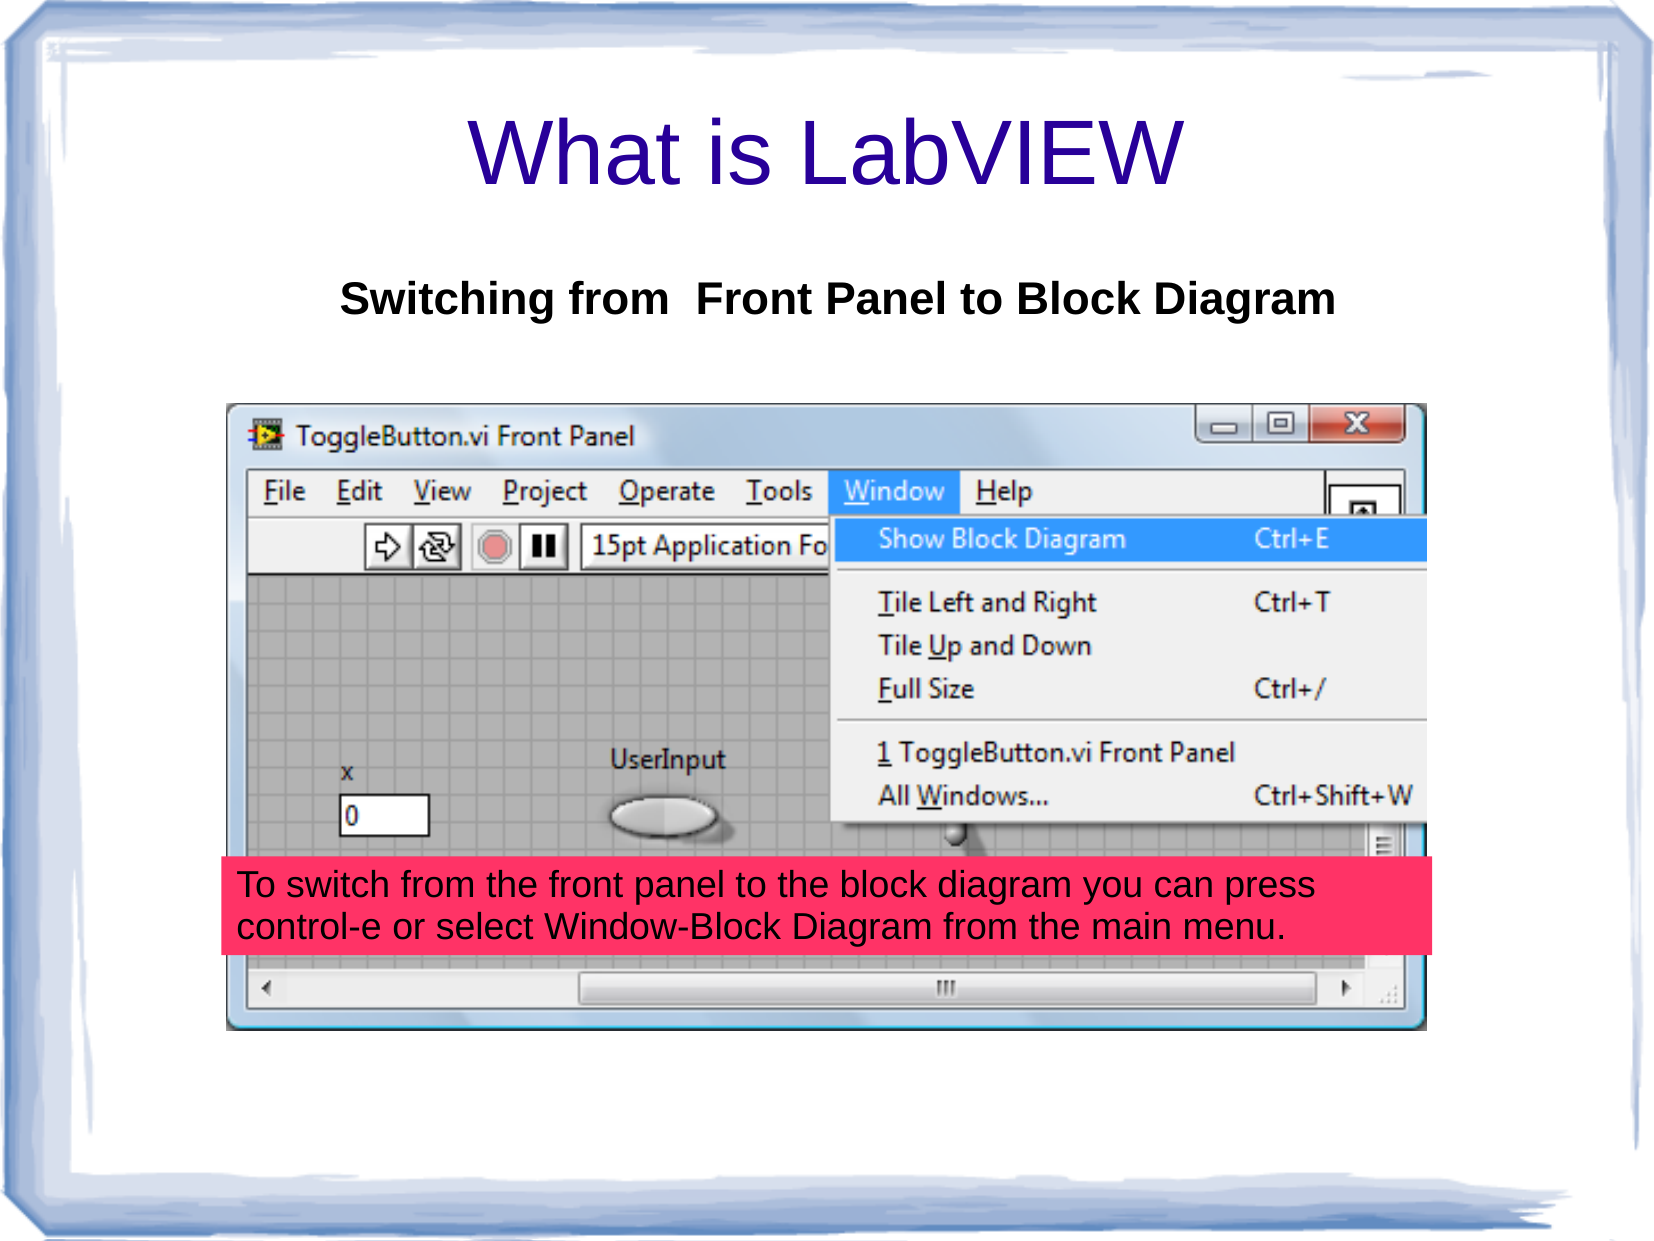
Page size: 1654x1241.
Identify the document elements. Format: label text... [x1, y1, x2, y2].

text_box To switch from the front panel to the block diagram you can press control-e or select Window-Block Diagram from the main menu. [221, 856, 1433, 956]
title What is LabVIEW [82, 56, 1571, 250]
text_box Switching from Front Panel to Block Diagram [324, 265, 1418, 333]
picture [0, 0, 1654, 1241]
